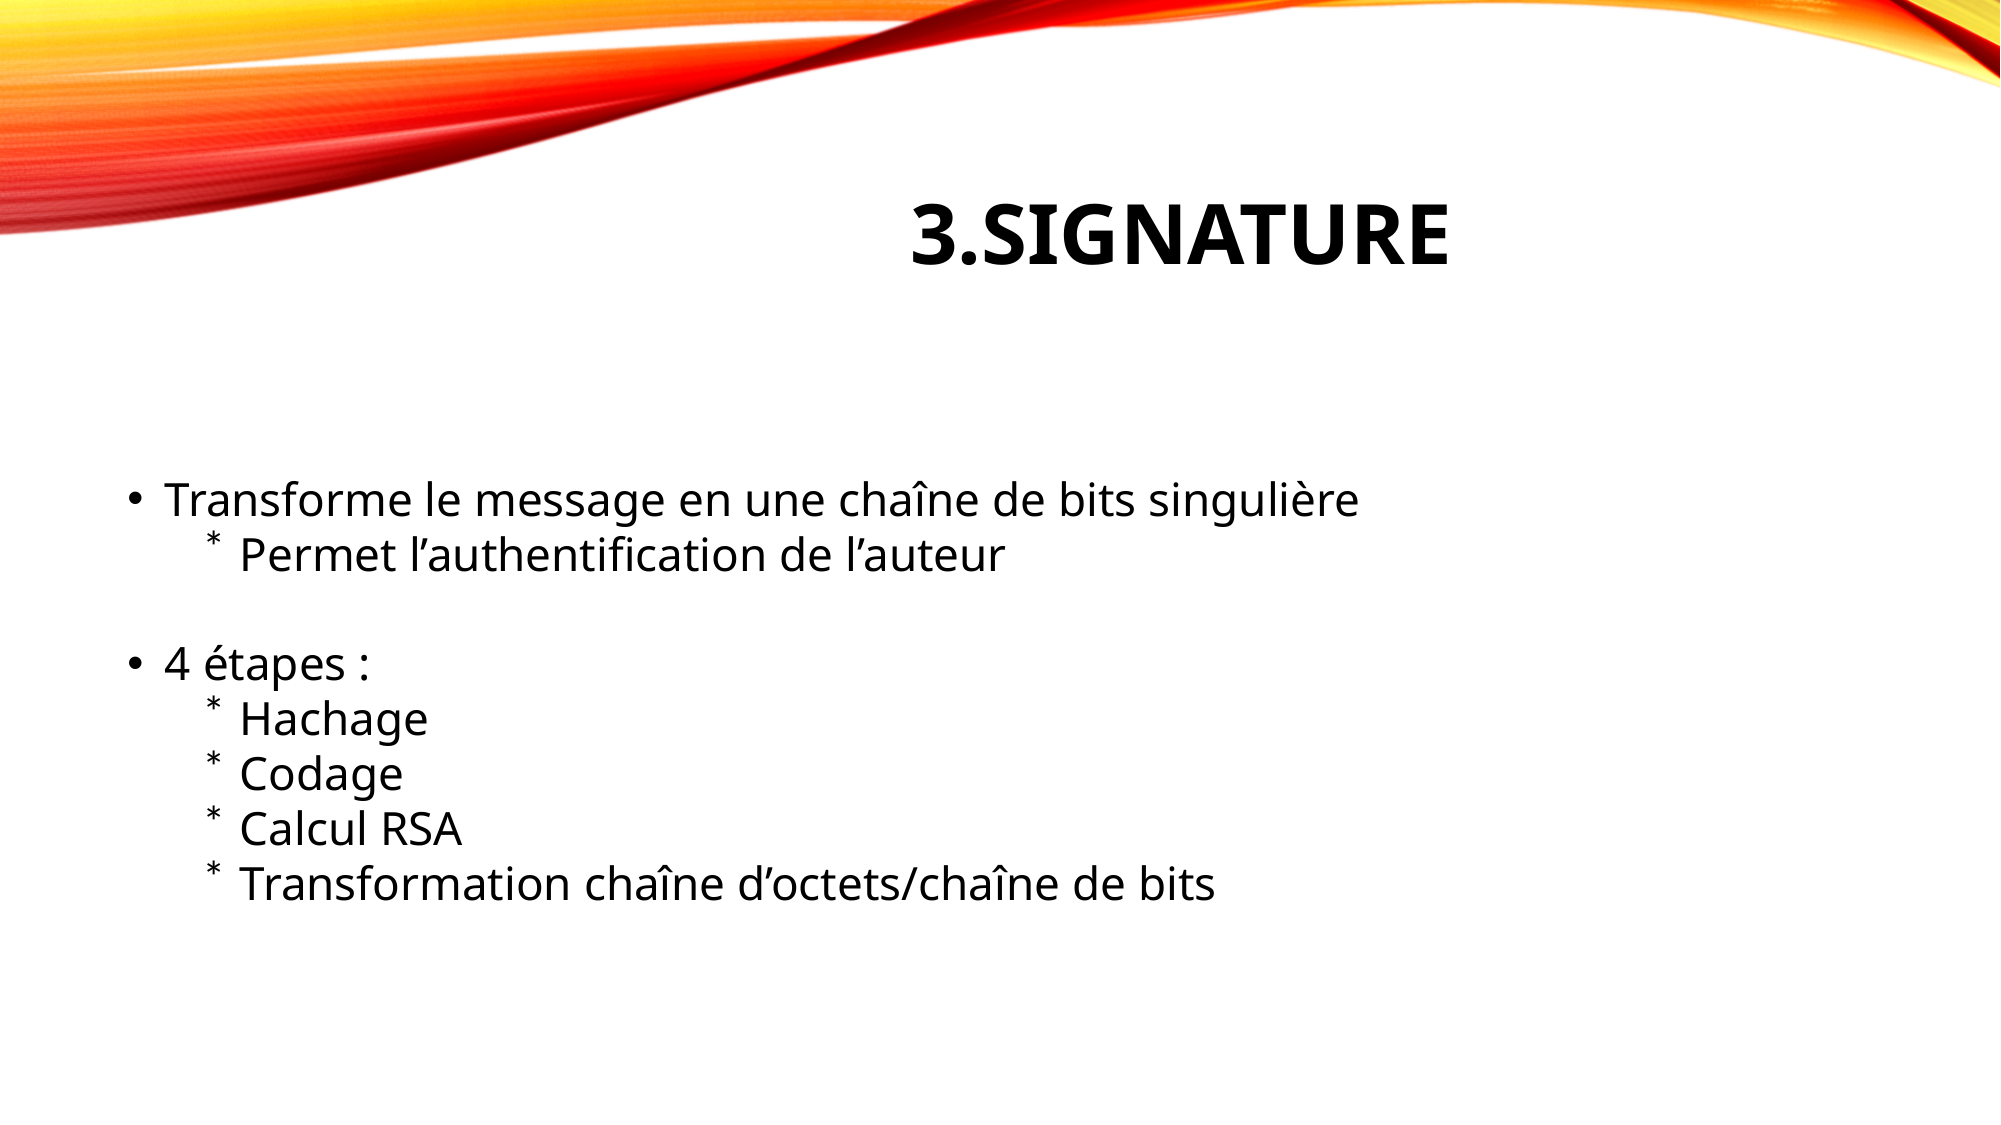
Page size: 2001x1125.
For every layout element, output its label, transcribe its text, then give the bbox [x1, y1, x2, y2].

text_box Transforme le message en une chaîne de bits singulière Permet l’authentification de l’auteur 4 étapes : Hachage Codage Calcul RSA Transformation chaîne d’octets/chaîne de bits [112, 360, 1888, 1021]
picture [0, 0, 2000, 237]
text_box 3.Signature [474, 125, 1888, 338]
